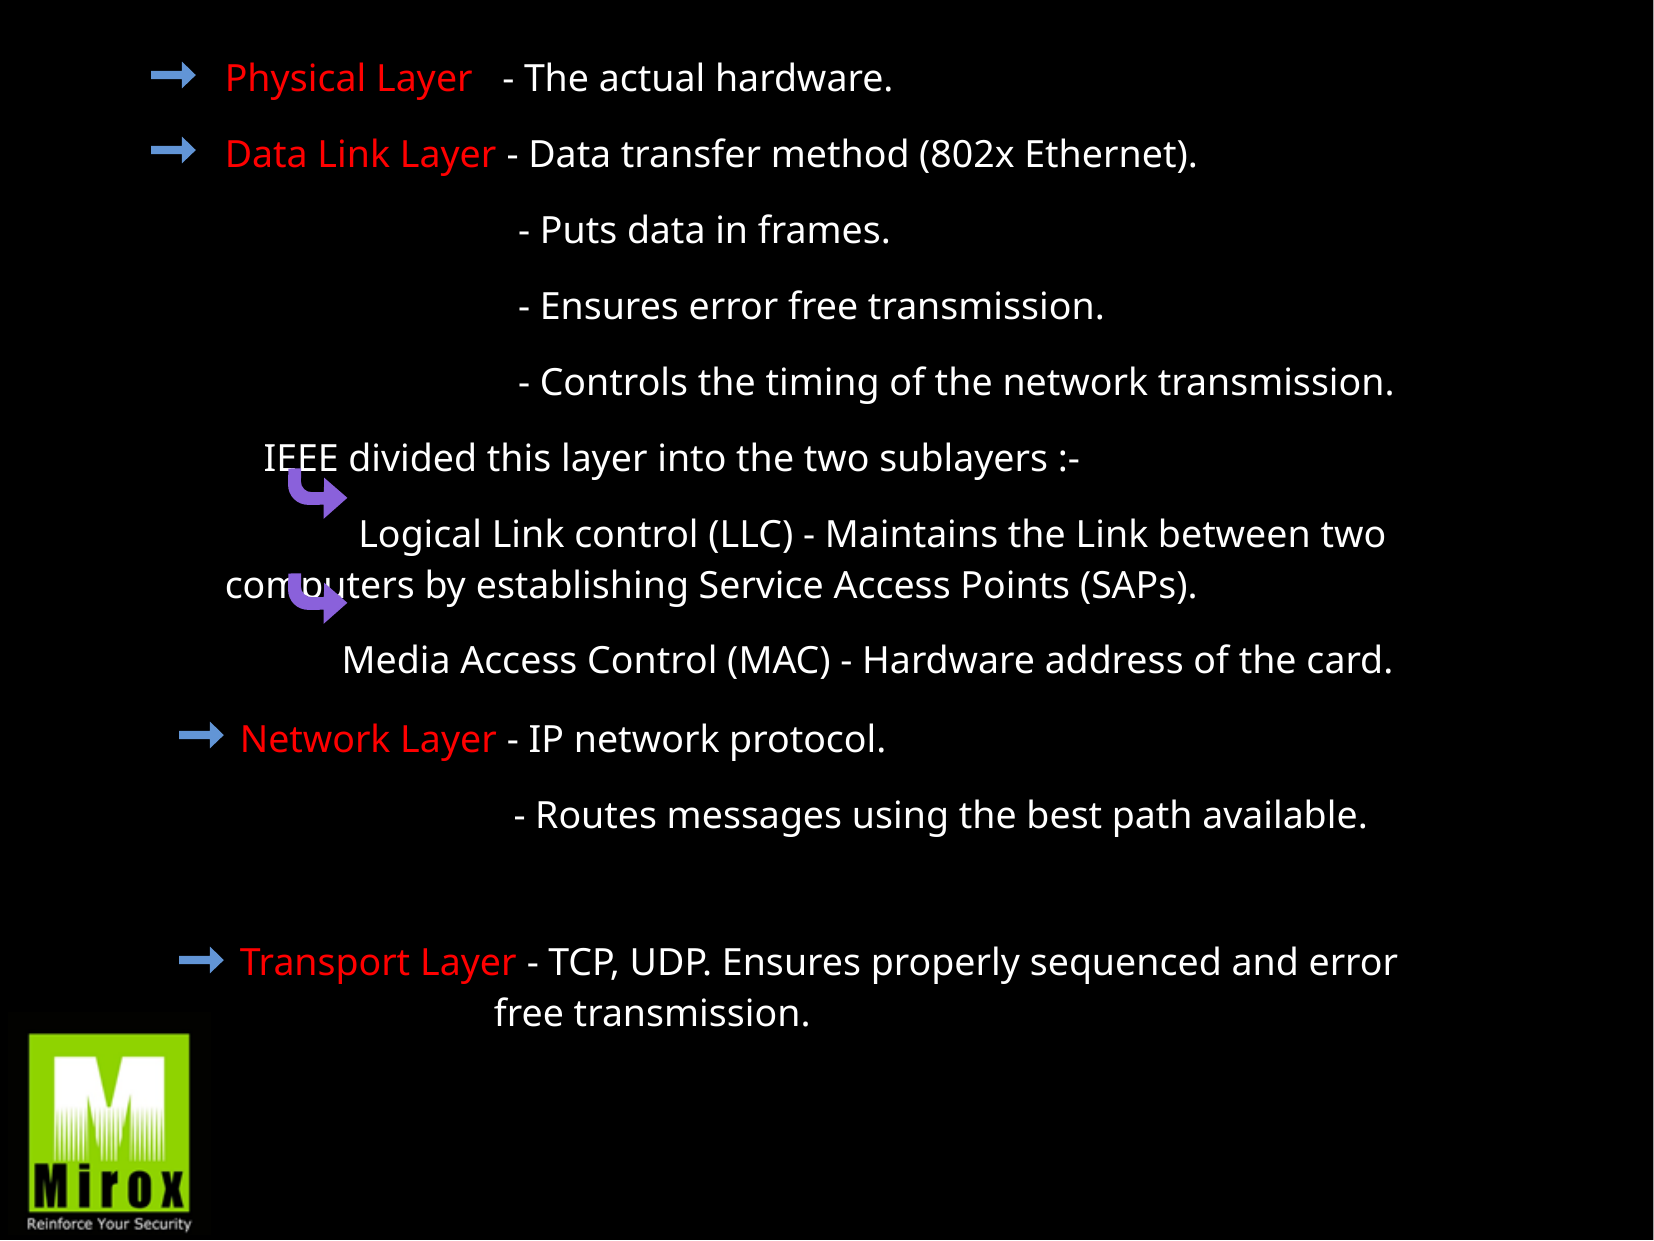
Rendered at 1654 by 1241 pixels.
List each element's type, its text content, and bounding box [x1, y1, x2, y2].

picture [285, 465, 351, 523]
picture [150, 60, 198, 91]
text_box Network Layer - IP network protocol. - Routes messages using the best path available. [225, 705, 1486, 837]
picture [8, 1012, 211, 1235]
picture [177, 720, 226, 751]
text_box Transport Layer - TCP, UDP. Ensures properly sequenced and error free transmission. [225, 928, 1546, 1036]
picture [150, 135, 198, 166]
picture [285, 570, 351, 628]
text_box Physical Layer - The actual hardware. [210, 44, 976, 106]
picture [177, 945, 226, 976]
text_box Data Link Layer - Data transfer method (802x Ethernet). - Puts data in frames. - Ensures error free transmission. - Controls the timing of the network transmission. IEEE divided this layer into the two sublayers :- Logical Link control (LLC) - Maintains the Link between two computers by establishing Service Access Points (SAPs). Media Access Control (MAC) - Hardware address of the card. [210, 120, 1651, 661]
